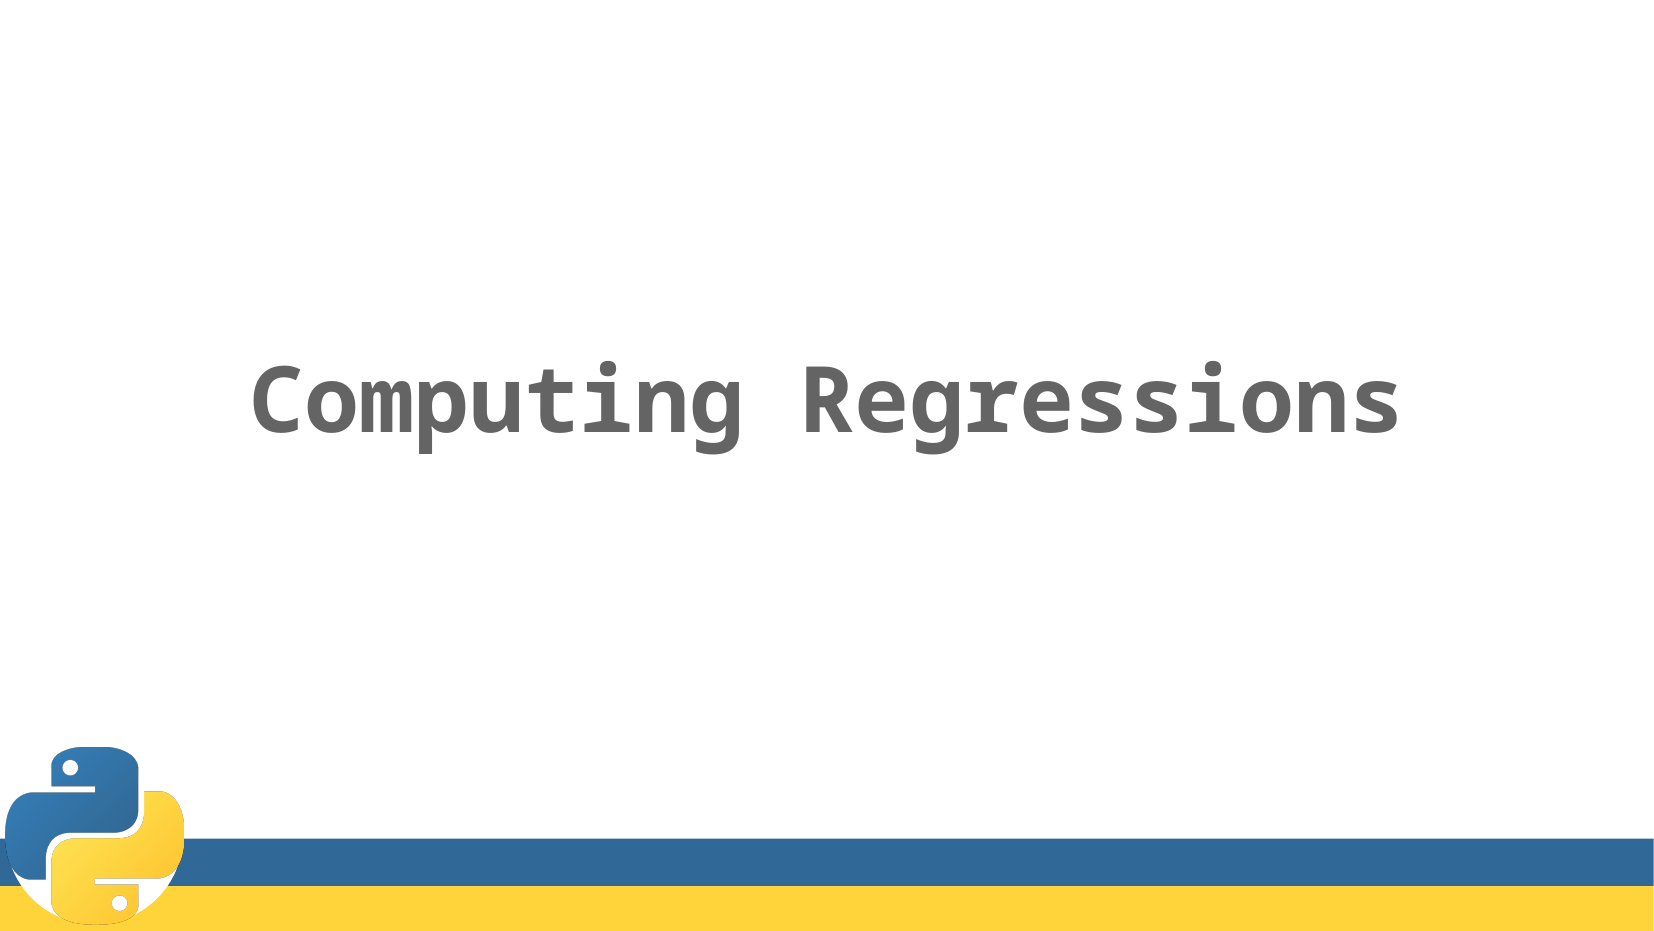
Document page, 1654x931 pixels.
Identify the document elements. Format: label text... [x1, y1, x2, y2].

subtitle Computing Regressions [82, 37, 1571, 757]
picture [5, 747, 184, 925]
